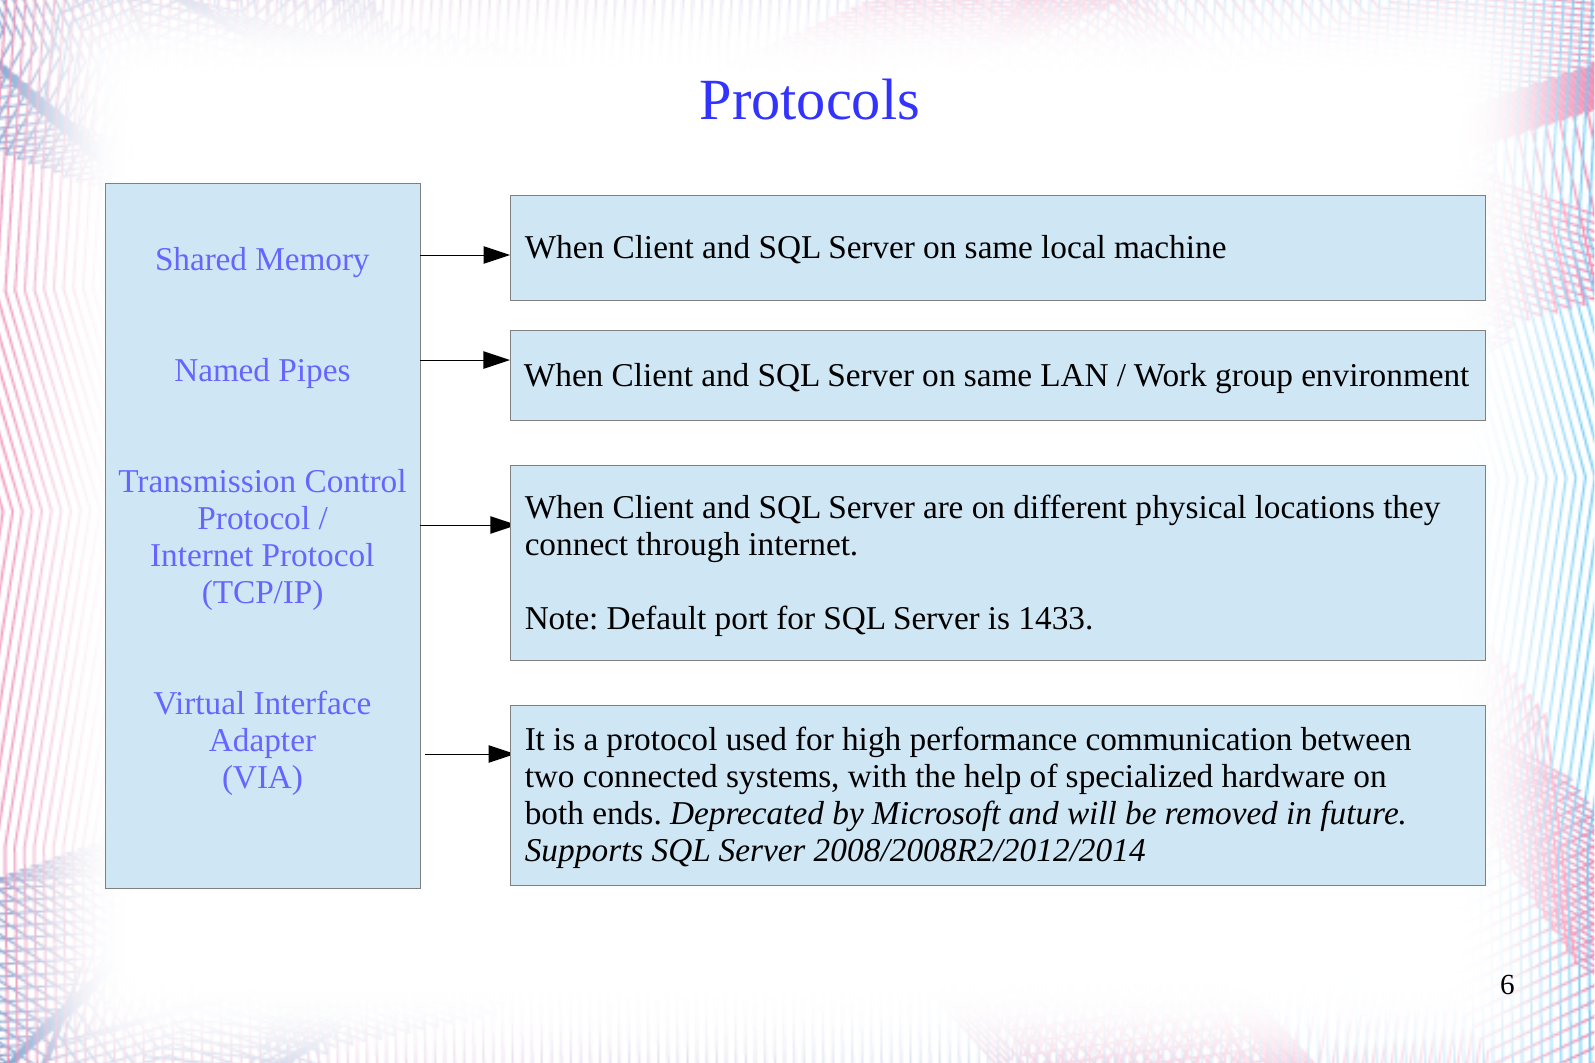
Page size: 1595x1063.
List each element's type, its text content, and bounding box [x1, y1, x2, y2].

picture [0, 0, 1595, 1063]
text_box When Client and SQL Server are on different physical locations they connect through internet. Note: Default port for SQL Server is 1433. [510, 465, 1486, 661]
text_box When Client and SQL Server on same LAN / Work group environment [510, 330, 1486, 421]
text_box Protocols [105, 60, 1516, 141]
text_box It is a protocol used for high performance communication between two connected systems, with the help of specialized hardware on both ends. Deprecated by Microsoft and will be removed in future. Supports SQL Server 2008/2008R2/2012/2014 [510, 705, 1486, 886]
text_box When Client and SQL Server on same local machine [510, 195, 1486, 301]
text_box Shared Memory Named Pipes Transmission Control Protocol / Internet Protocol (TCP/IP) Virtual Interface Adapter (VIA) [105, 183, 421, 889]
